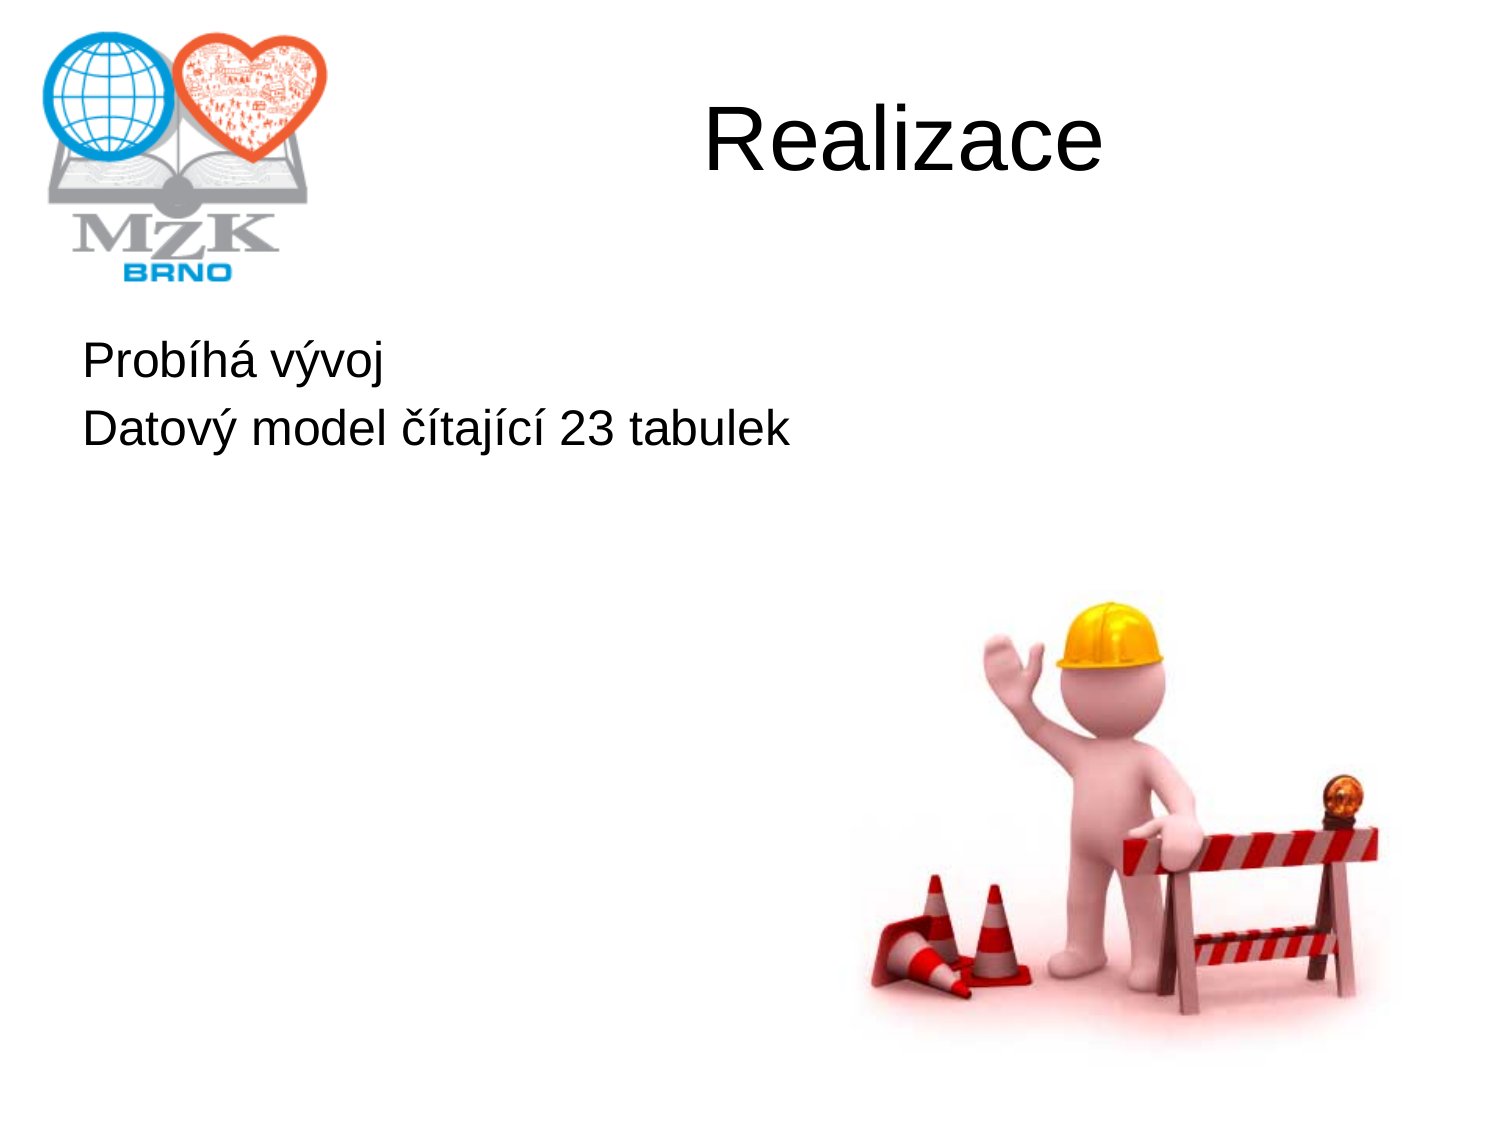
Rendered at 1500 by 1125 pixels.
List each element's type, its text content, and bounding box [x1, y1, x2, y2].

title Realizace [383, 45, 1426, 233]
picture [29, 18, 339, 288]
list Probíhá vývoj Datový model čítající 23 tabulek [67, 324, 1418, 1028]
picture [839, 590, 1447, 1069]
